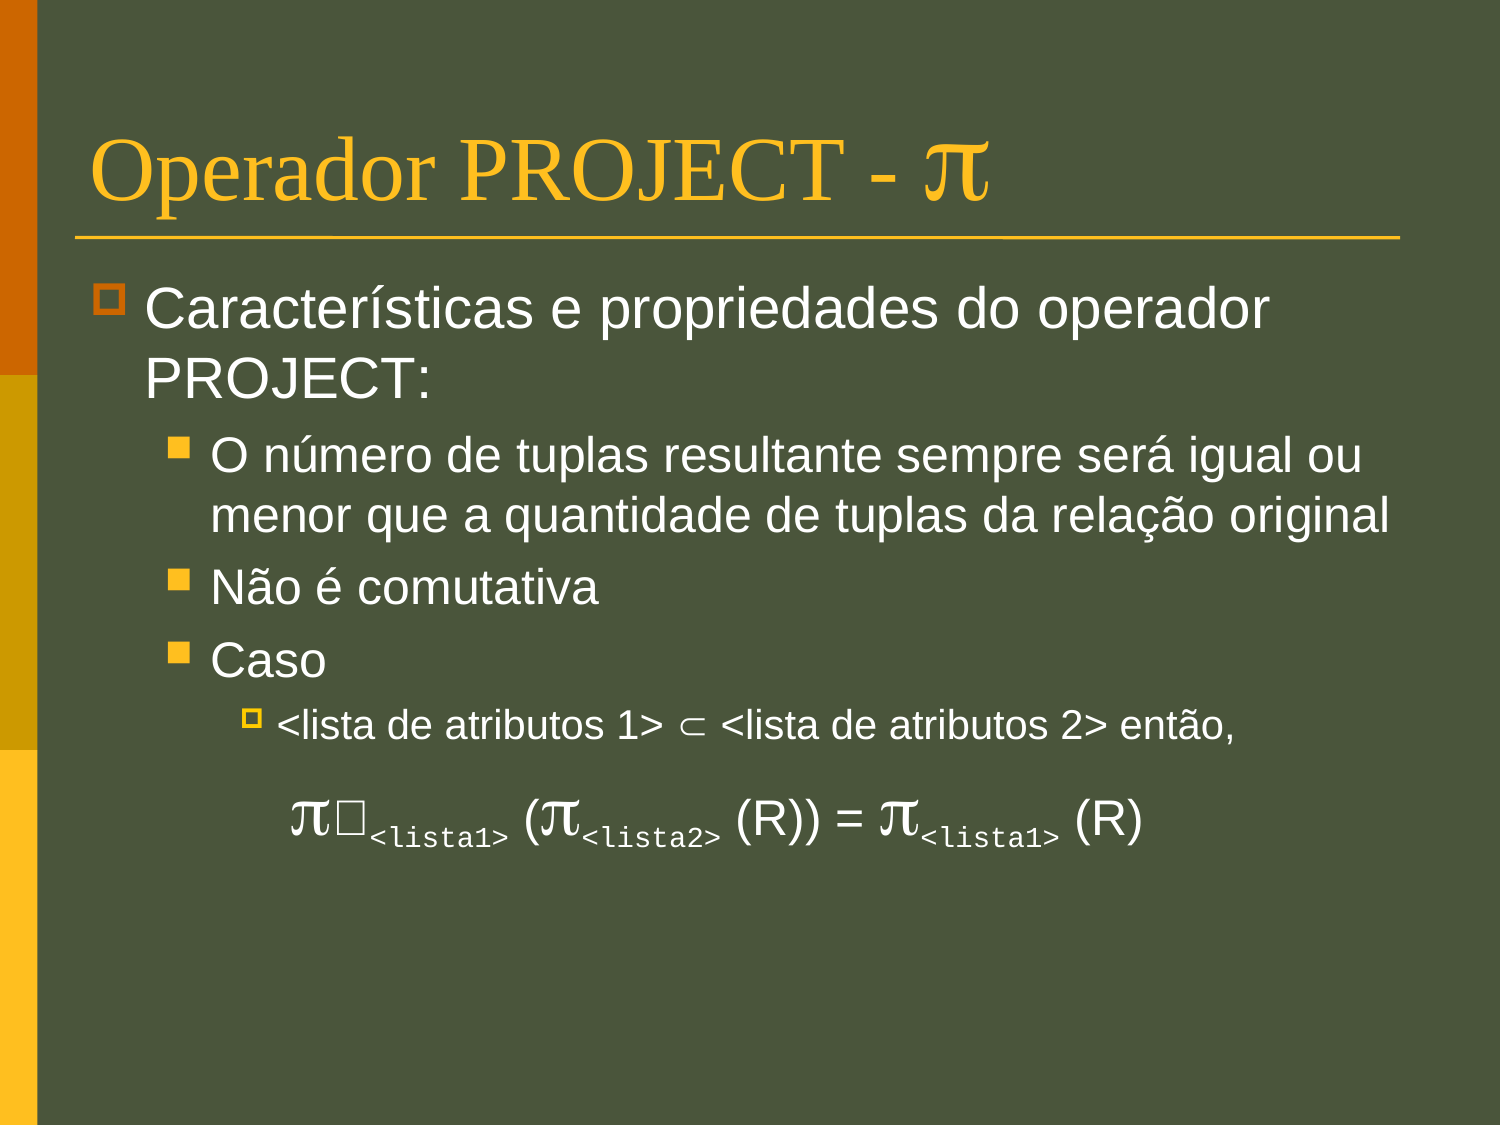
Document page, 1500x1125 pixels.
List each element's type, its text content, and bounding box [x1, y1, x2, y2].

list Características e propriedades do operador PROJECT: O número de tuplas resultante sempre será igual ou menor que a quantidade de tuplas da relação original Não é comutativa Caso <lista de atributos 1>  <lista de atributos 2> então, <lista1> (<lista2> (R)) = <lista1> (R)‏ [75, 262, 1426, 1006]
title Operador PROJECT -  [75, 45, 1426, 233]
